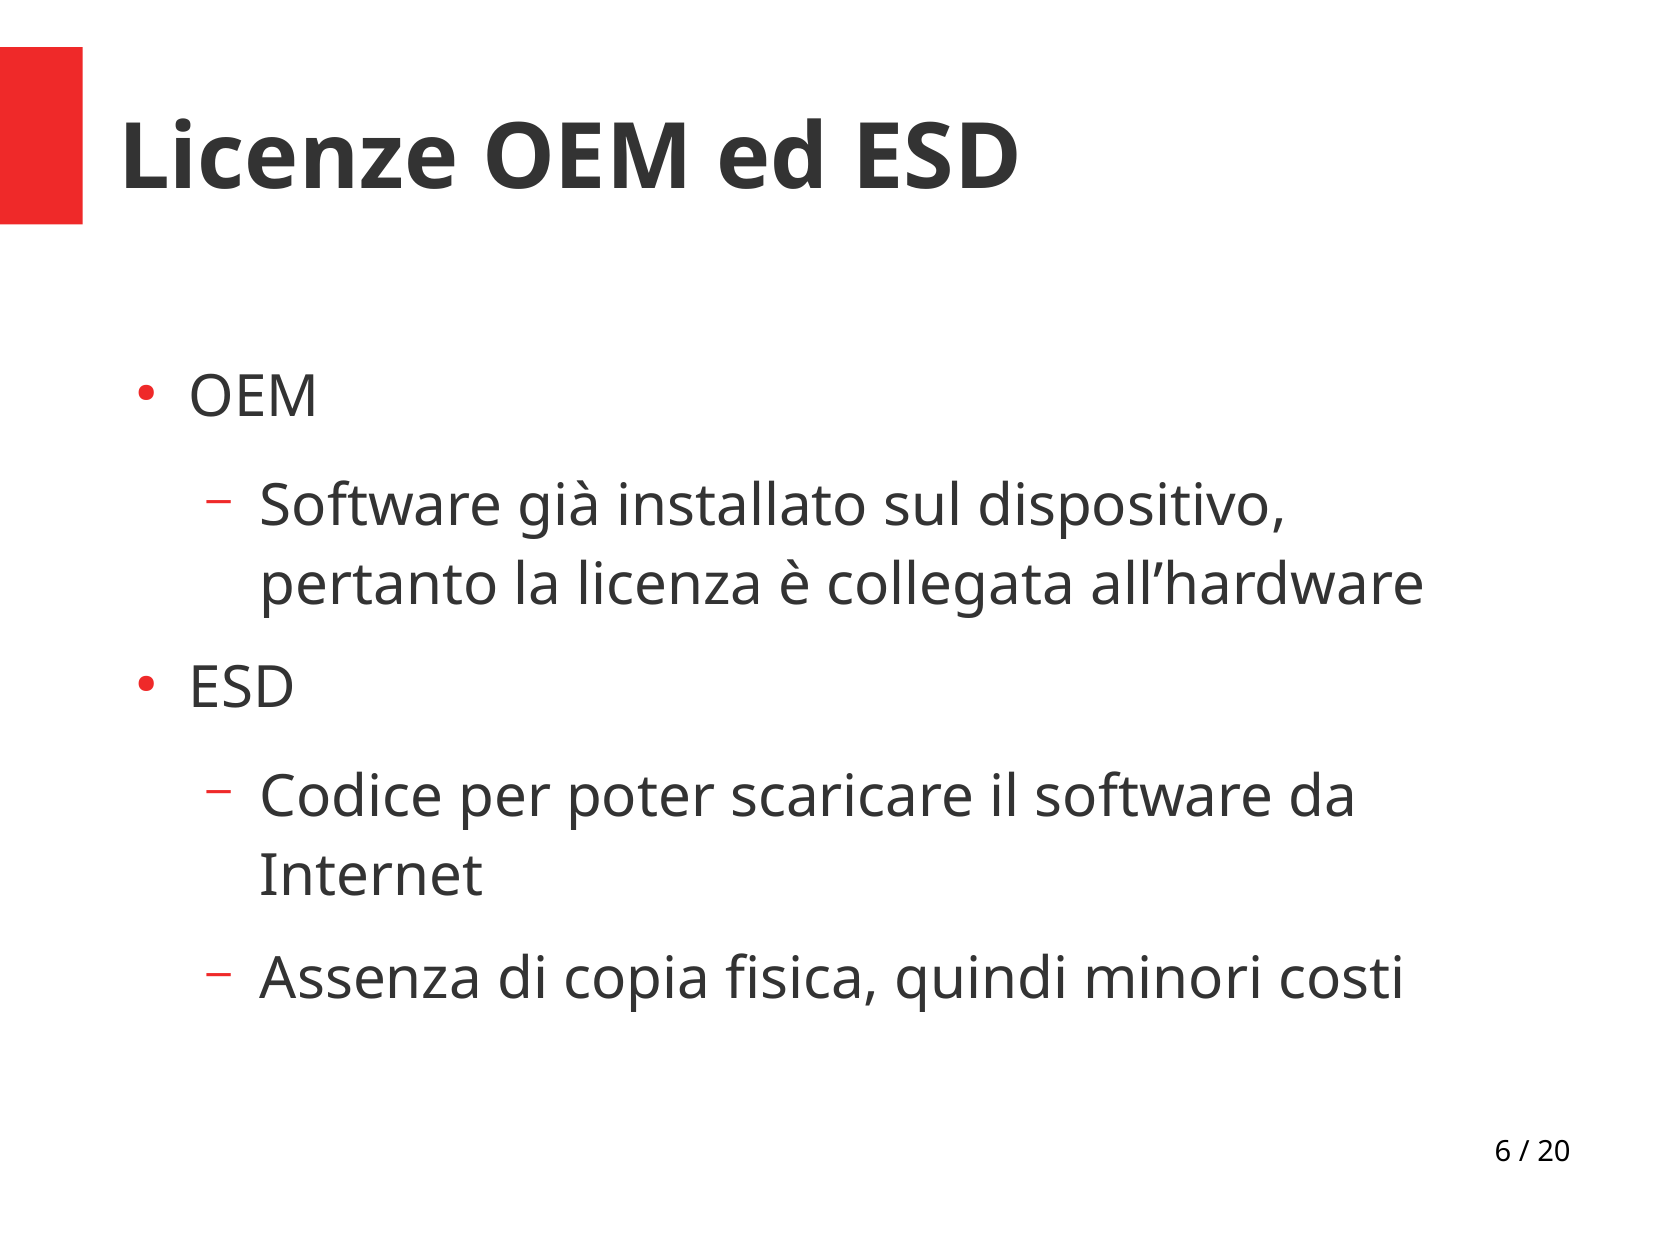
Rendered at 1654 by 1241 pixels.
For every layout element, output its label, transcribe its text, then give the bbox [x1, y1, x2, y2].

title Licenze OEM ed ESD [118, 49, 1571, 257]
list OEM Software già installato sul dispositivo, pertanto la licenza è collegata all’hardware ESD Codice per poter scaricare il software da Internet Assenza di copia fisica, quindi minori costi [118, 354, 1536, 1074]
